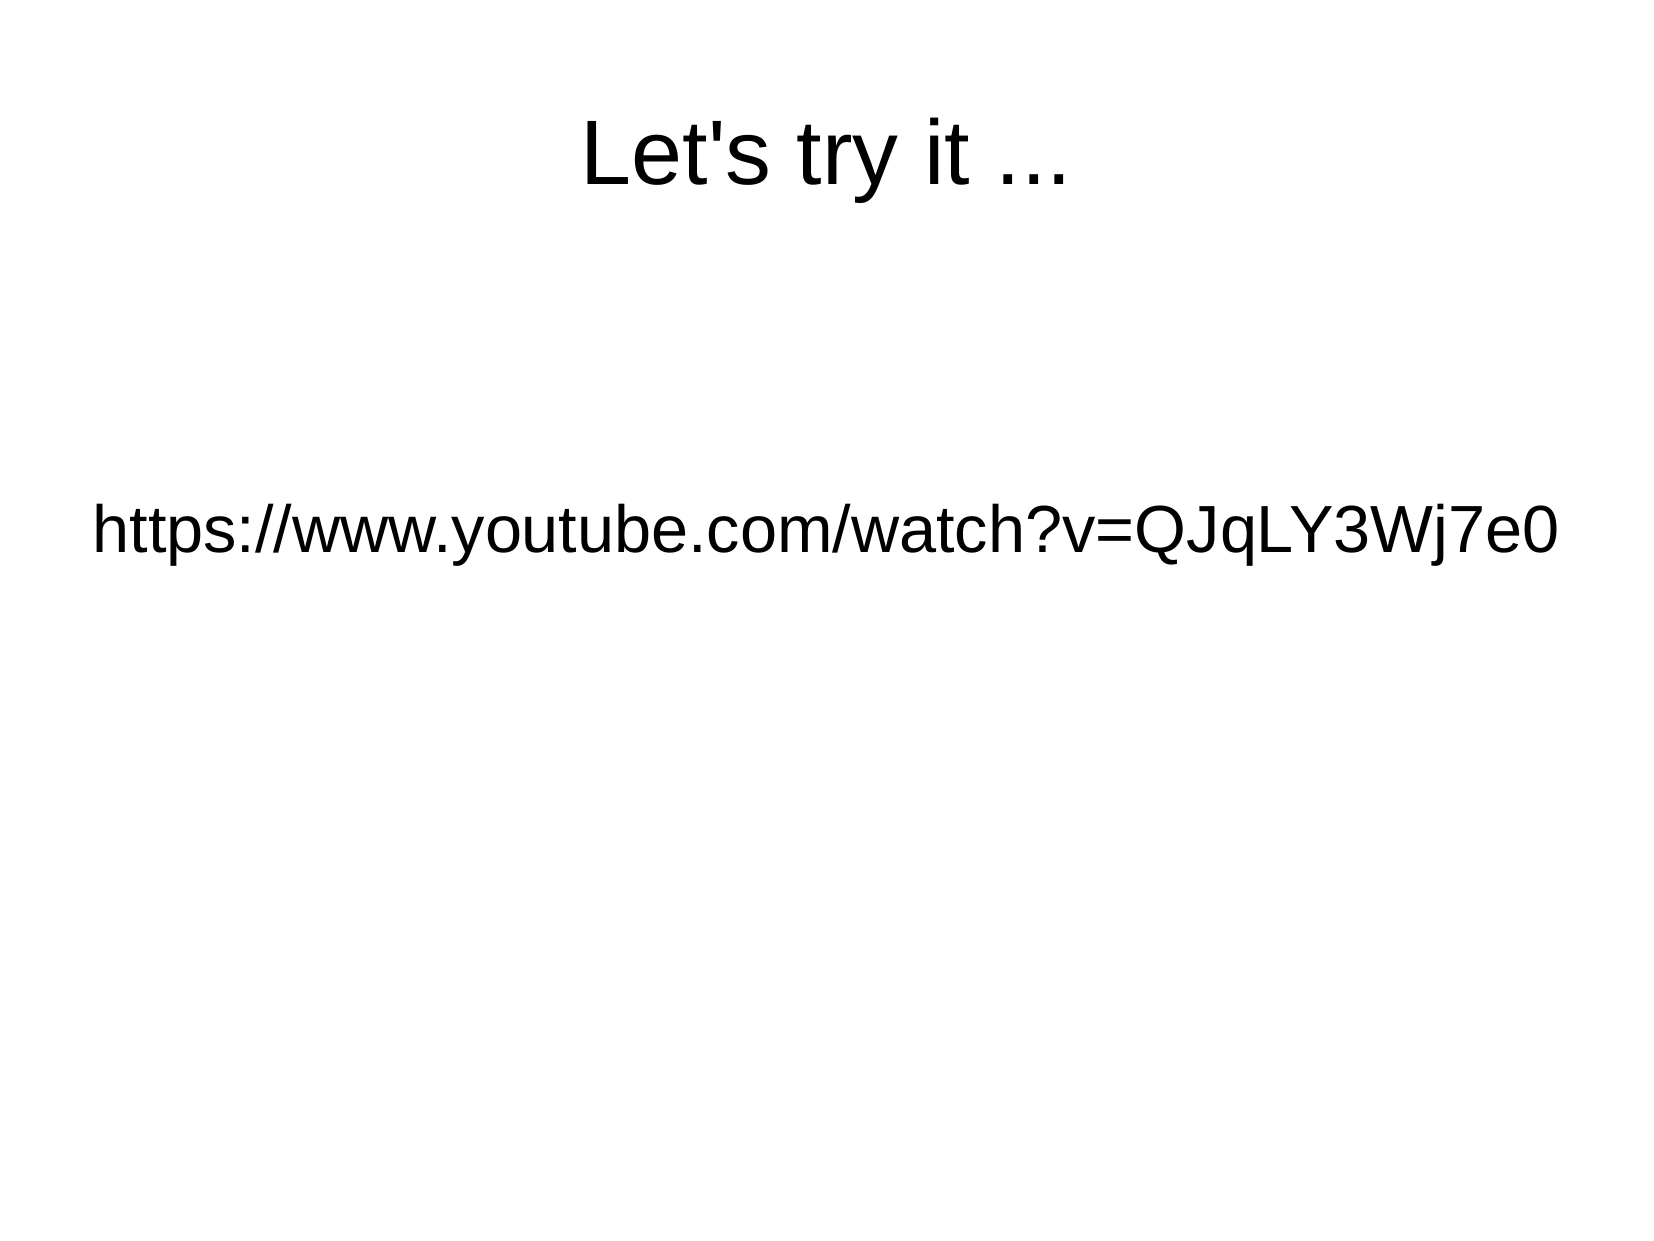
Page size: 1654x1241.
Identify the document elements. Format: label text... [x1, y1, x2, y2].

subtitle https://www.youtube.com/watch?v=QJqLY3Wj7e0 [82, 49, 1571, 1010]
